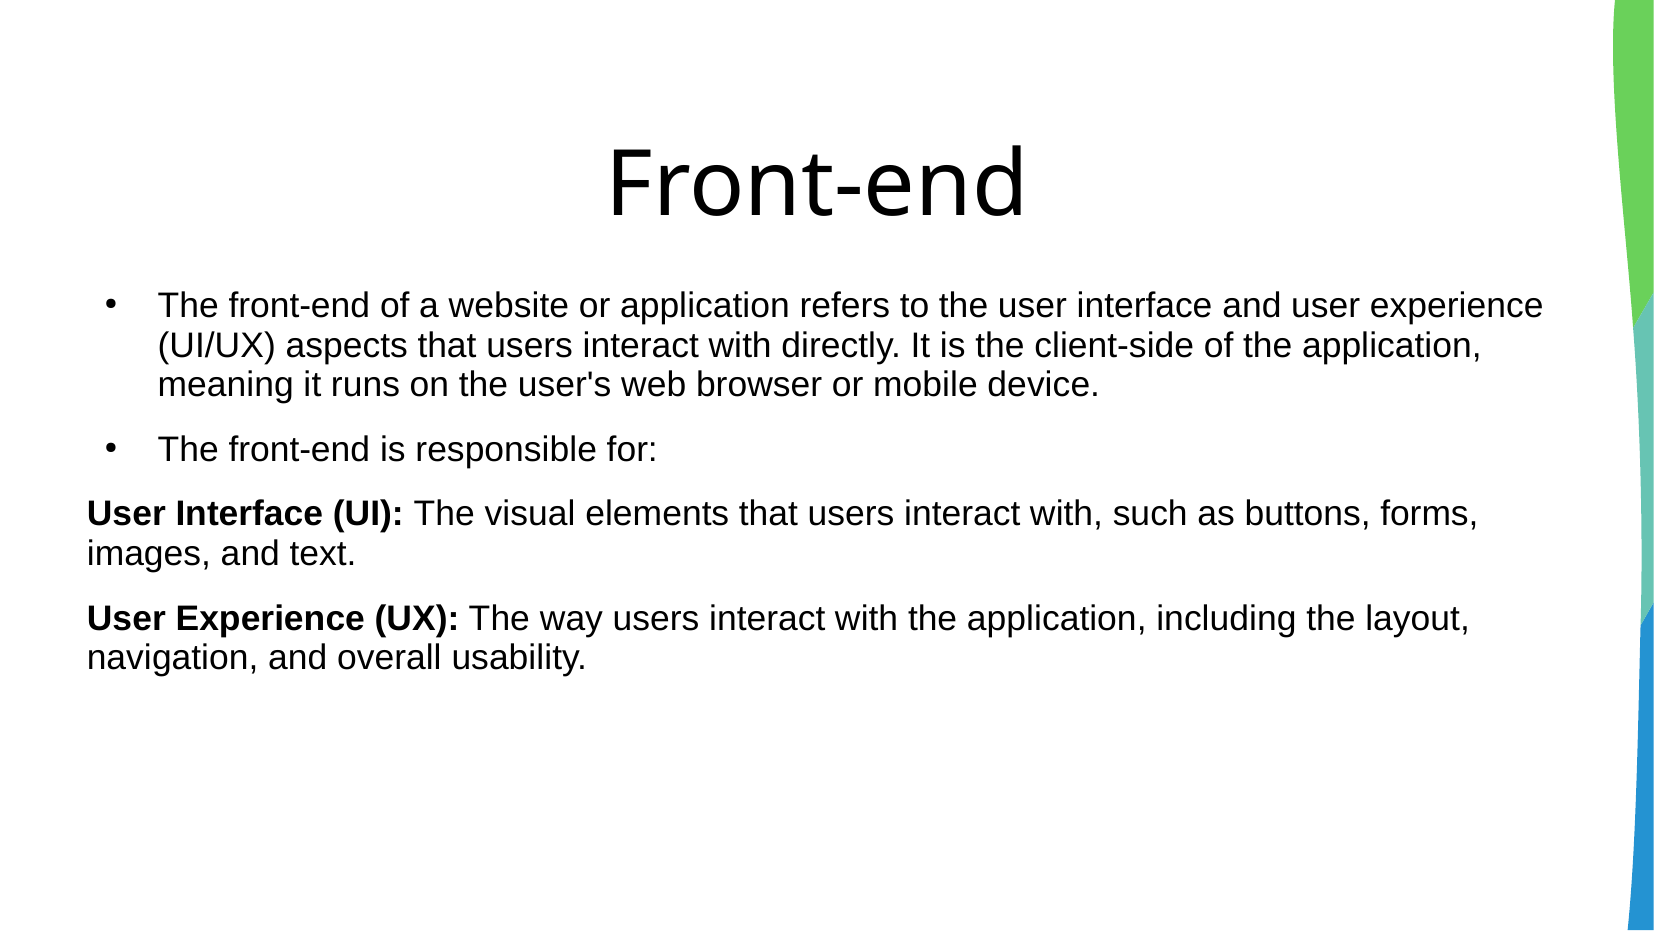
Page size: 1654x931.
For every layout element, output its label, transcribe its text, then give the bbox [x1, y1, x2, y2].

list The front-end of a website or application refers to the user interface and user experience (UI/UX) aspects that users interact with directly. It is the client-side of the application, meaning it runs on the user's web browser or mobile device. The front-end is responsible for: User Interface (UI): The visual elements that users interact with, such as buttons, forms, images, and text. User Experience (UX): The way users interact with the application, including the layout, navigation, and overall usability. [86, 285, 1576, 757]
title Front-end [105, 102, 1530, 258]
